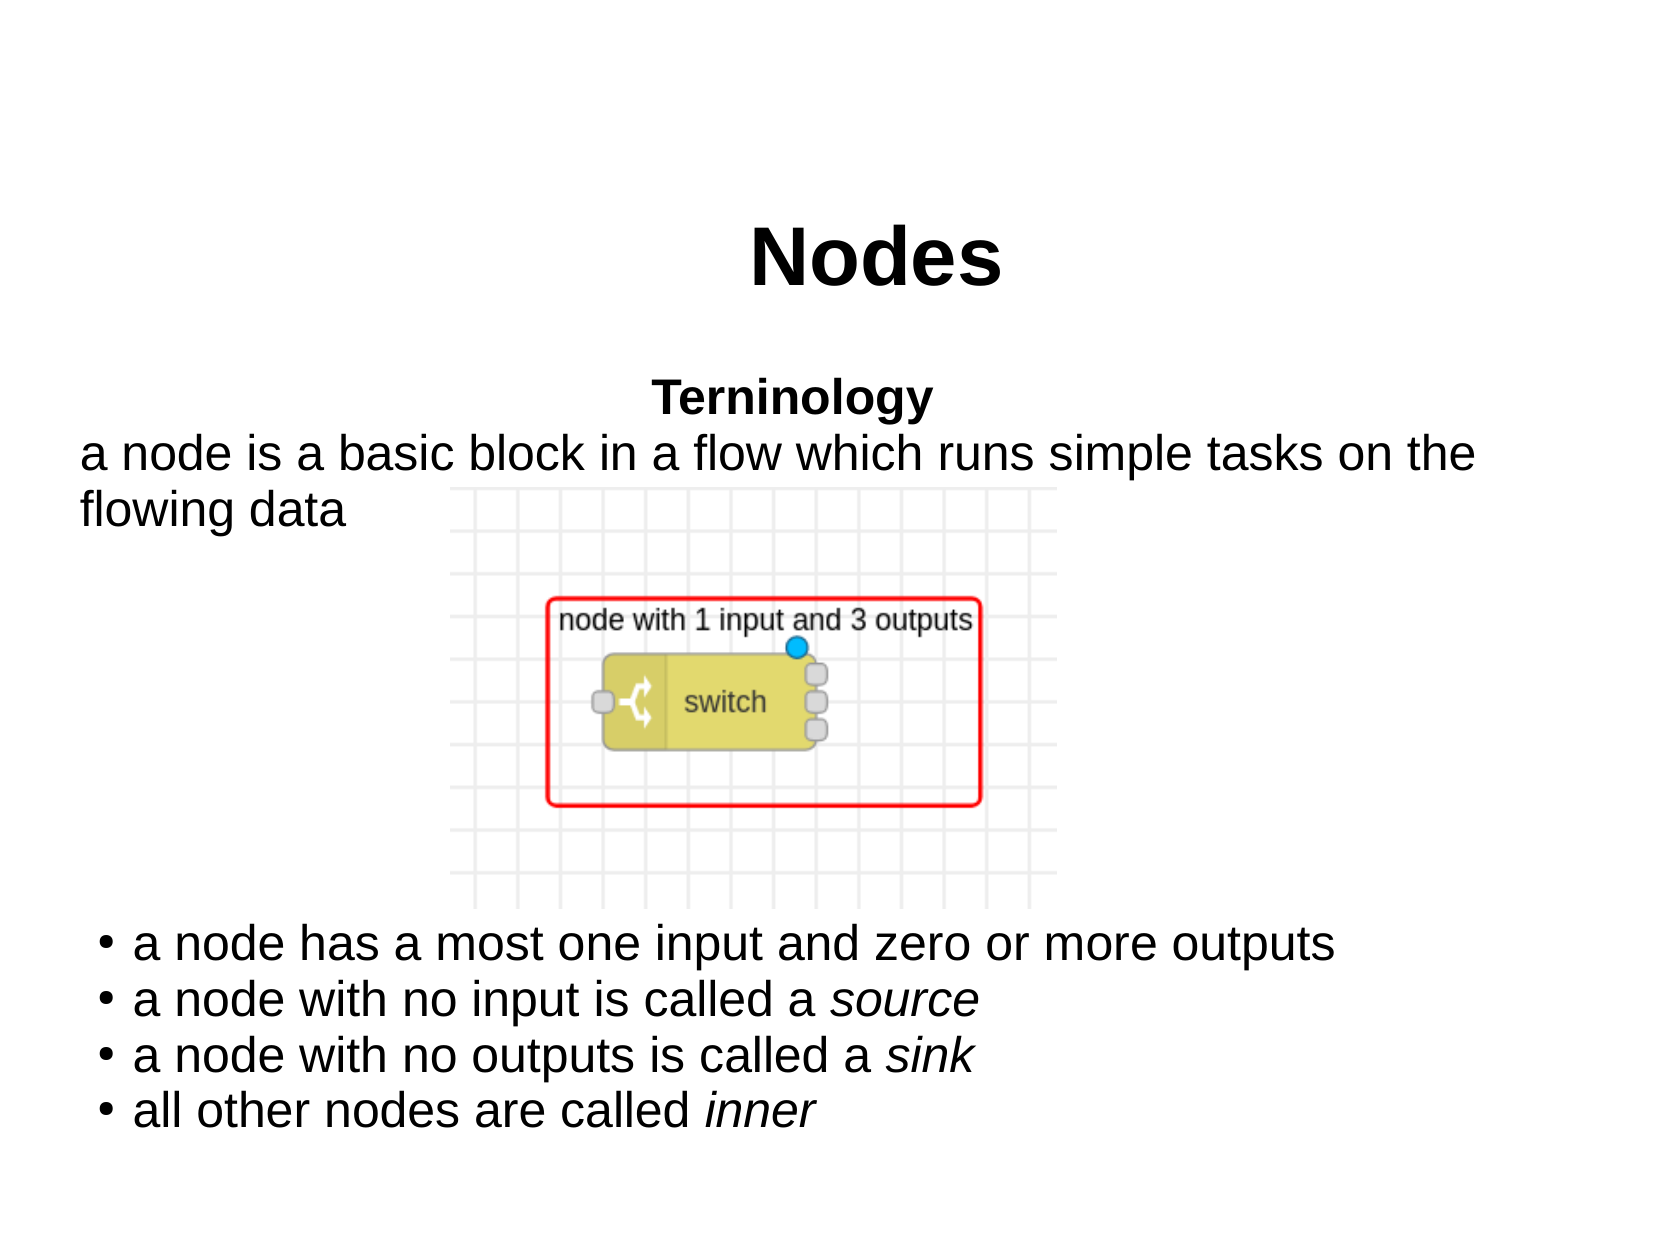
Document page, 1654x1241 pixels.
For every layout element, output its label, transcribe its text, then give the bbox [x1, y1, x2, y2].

text_box Terninology a node is a basic block in a flow which runs simple tasks on the flowing data [65, 362, 1521, 601]
text_box Nodes [188, 208, 1565, 302]
picture [450, 487, 1057, 909]
text_box a node has a most one input and zero or more outputs a node with no input is called a source a node with no outputs is called a sink all other nodes are called inner [82, 908, 1538, 1163]
